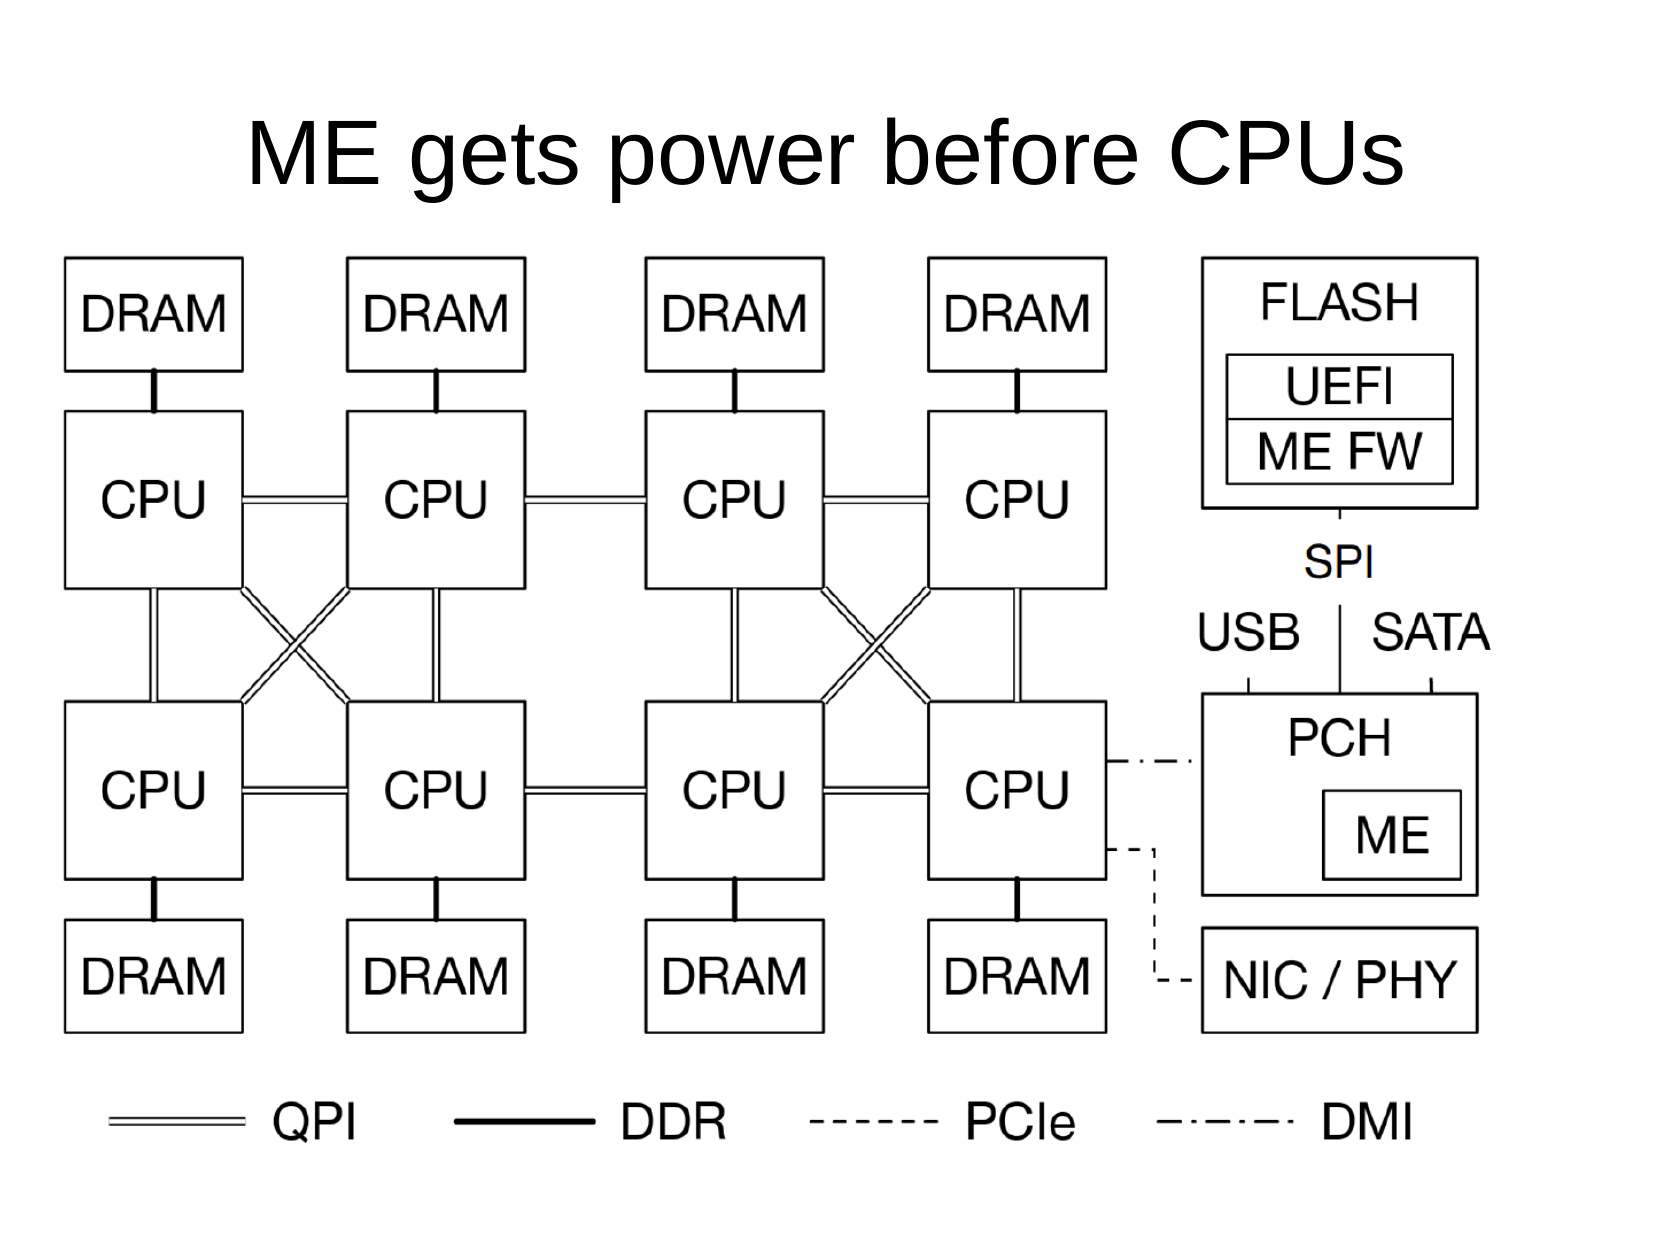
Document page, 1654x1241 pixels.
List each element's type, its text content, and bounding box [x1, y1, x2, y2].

picture [37, 225, 1545, 1201]
title ME gets power before CPUs [82, 49, 1571, 257]
